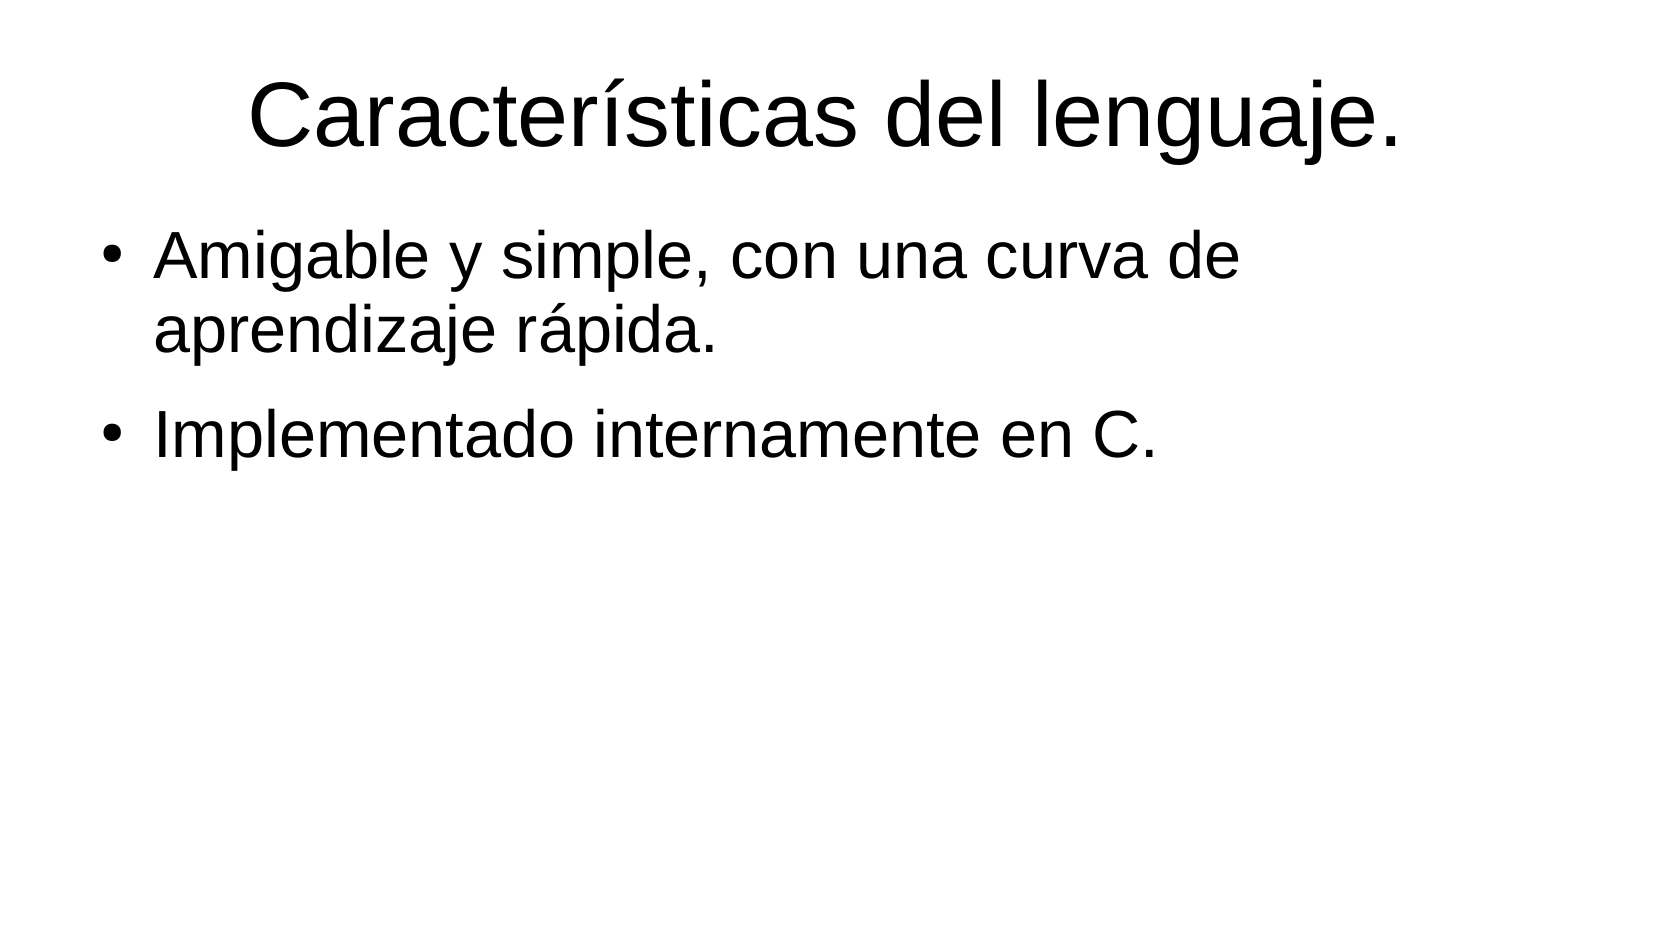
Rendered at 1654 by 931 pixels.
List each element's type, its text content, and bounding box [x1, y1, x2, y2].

title Características del lenguaje. [82, 37, 1571, 193]
list Amigable y simple, con una curva de aprendizaje rápida. Implementado internamente en C. [82, 217, 1571, 758]
